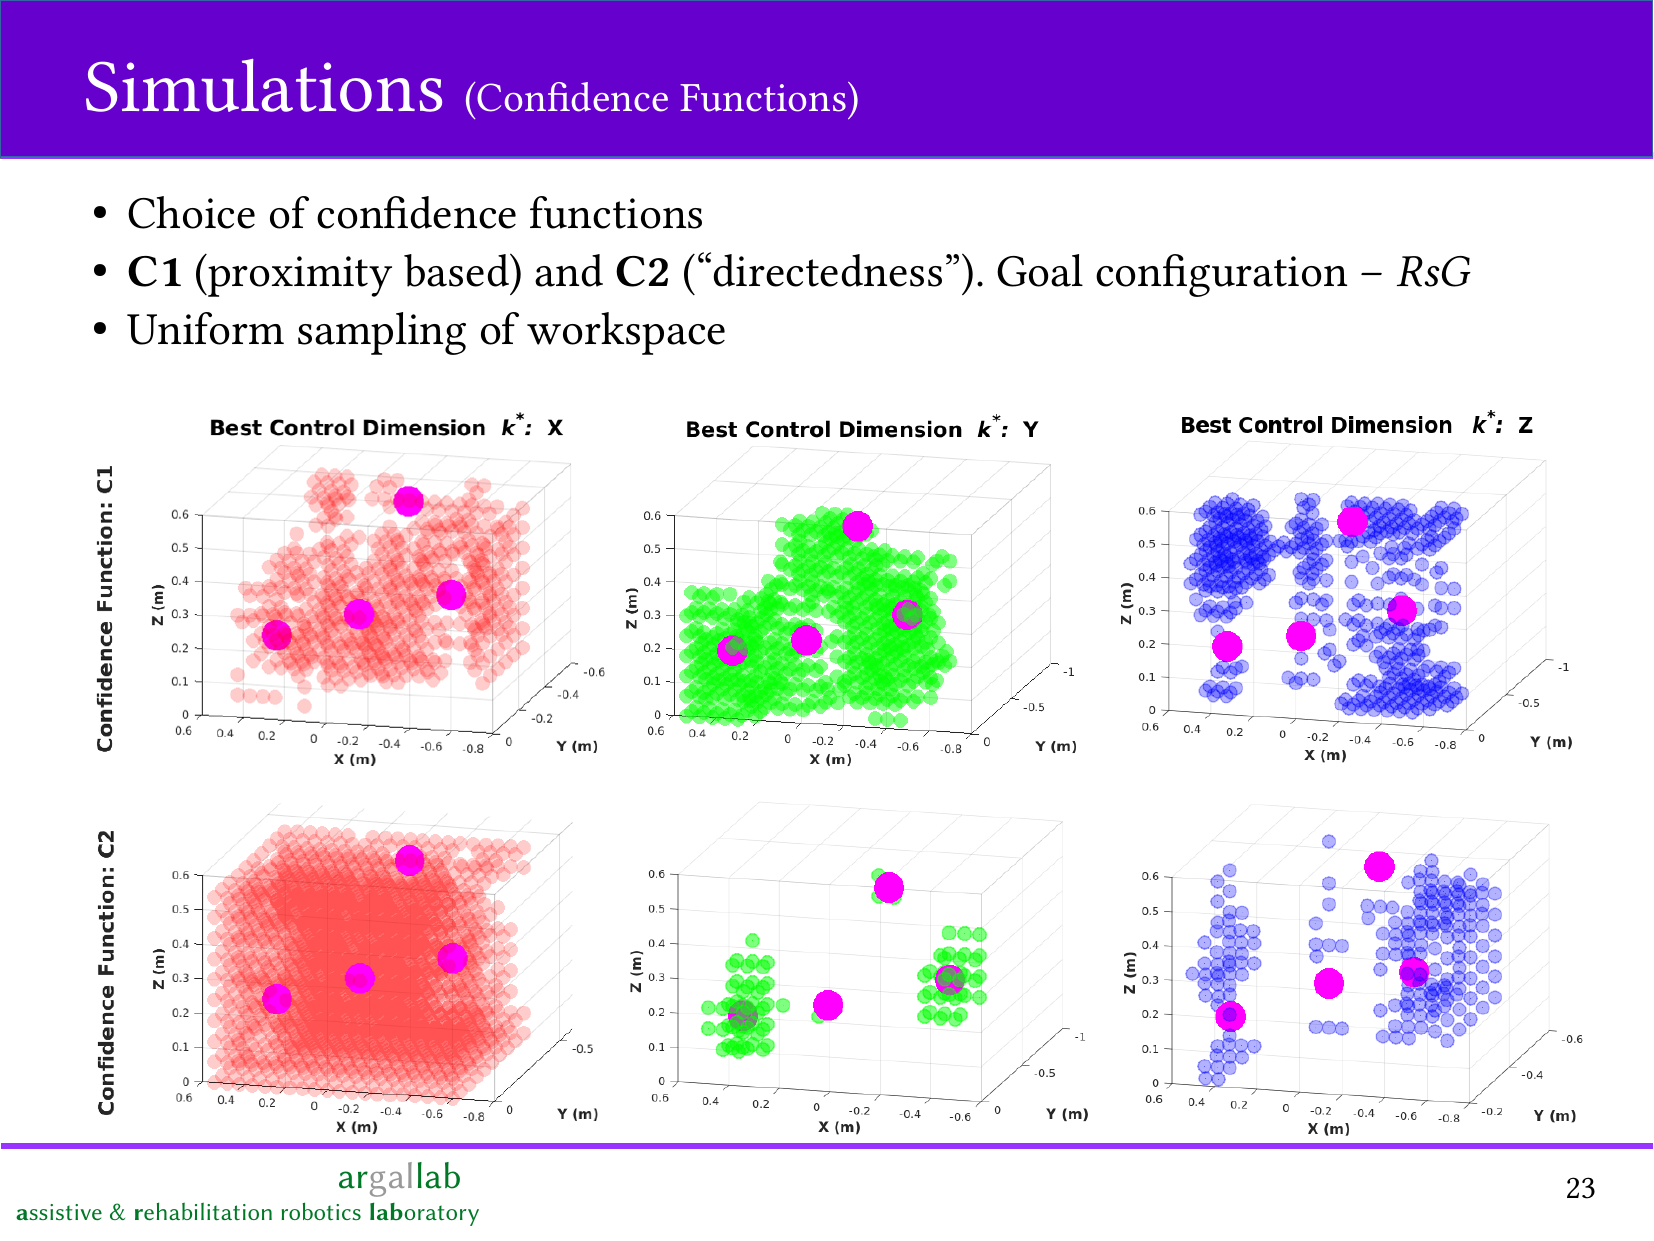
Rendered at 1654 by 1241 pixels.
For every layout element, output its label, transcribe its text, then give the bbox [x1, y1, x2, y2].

text_box Choice of confidence functions C1 (proximity based) and C2 (“directedness”). Goal configuration – RsG Uniform sampling of workspace [77, 179, 1636, 365]
picture [91, 406, 1595, 1142]
text_box Simulations (Confidence Functions) [69, 36, 1621, 138]
